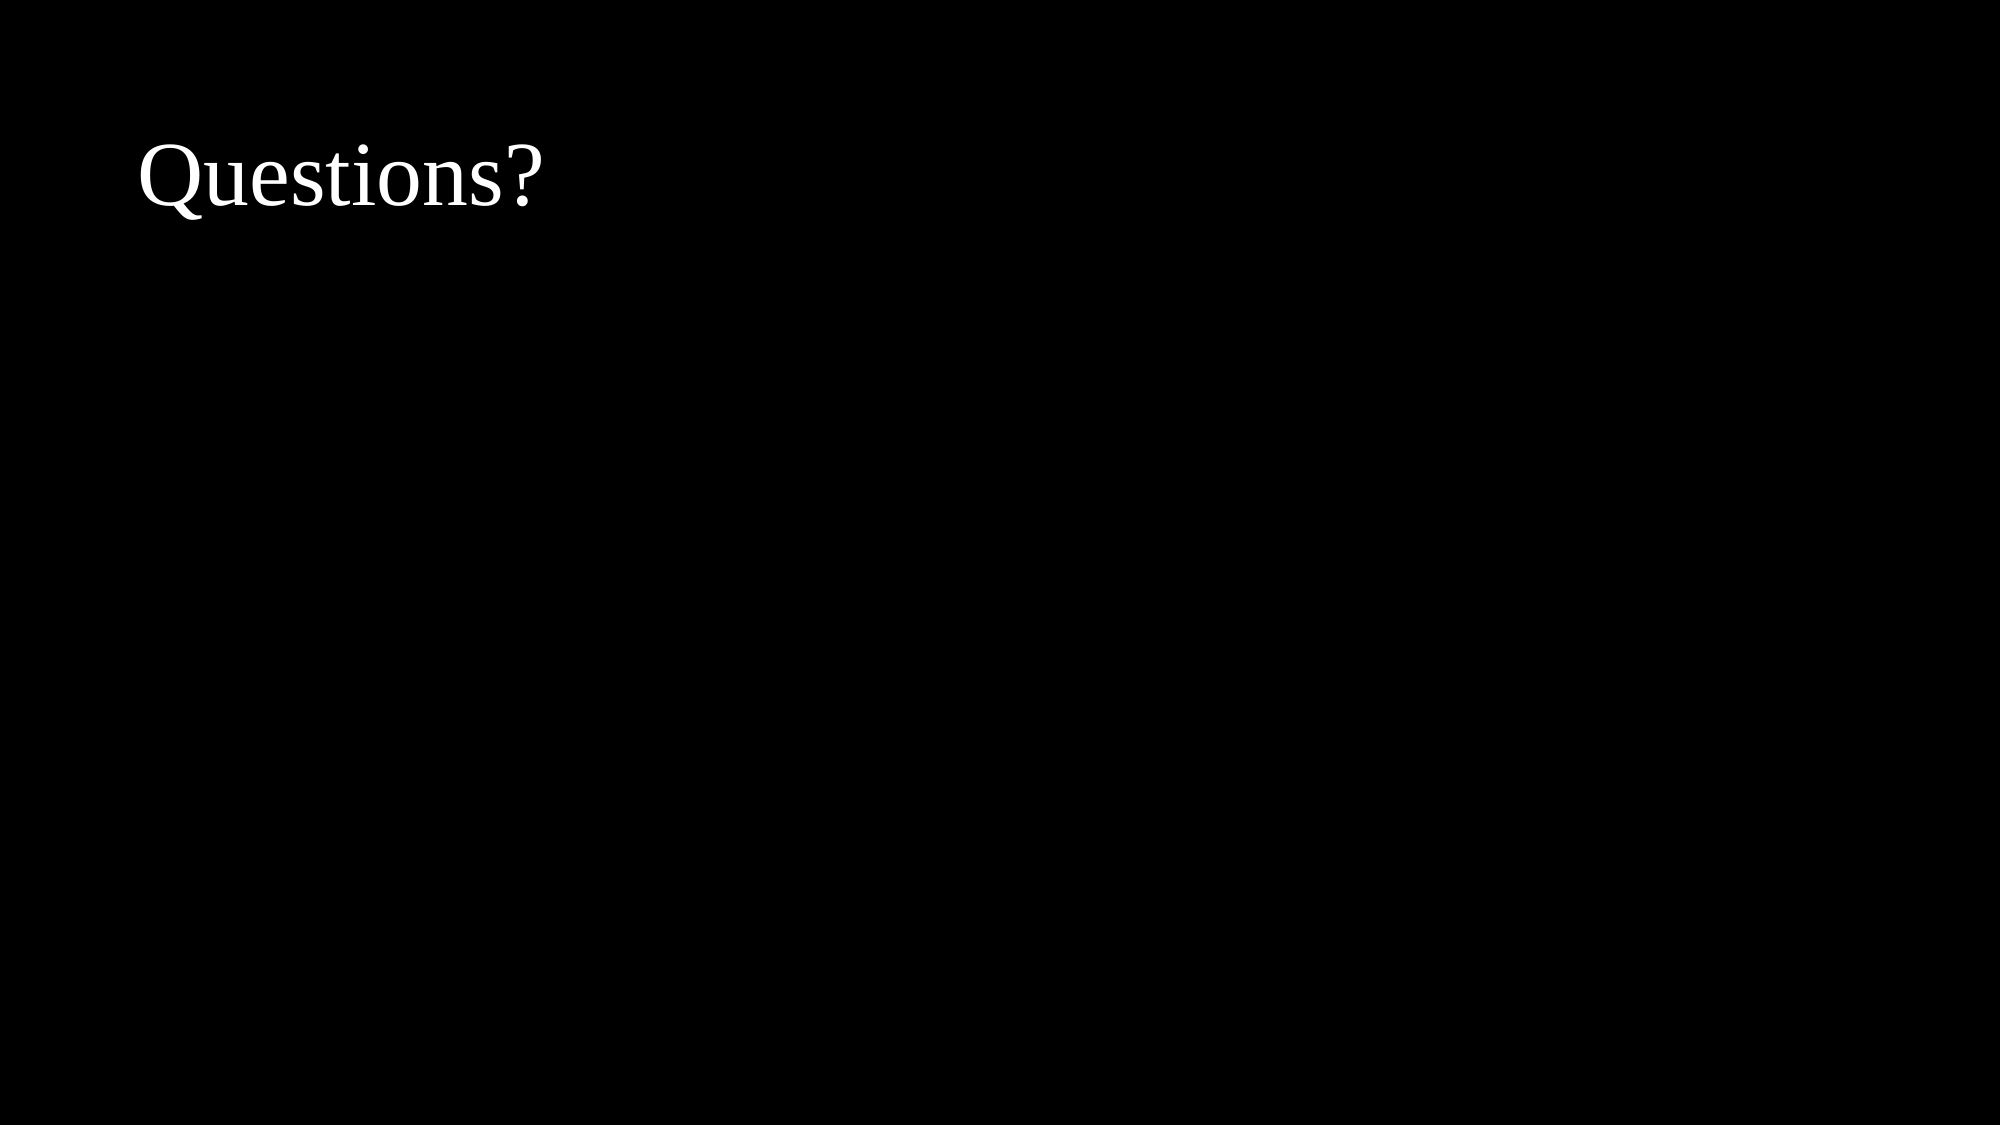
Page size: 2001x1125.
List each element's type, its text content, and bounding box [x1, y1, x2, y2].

text_box Questions? [137, 59, 1863, 278]
